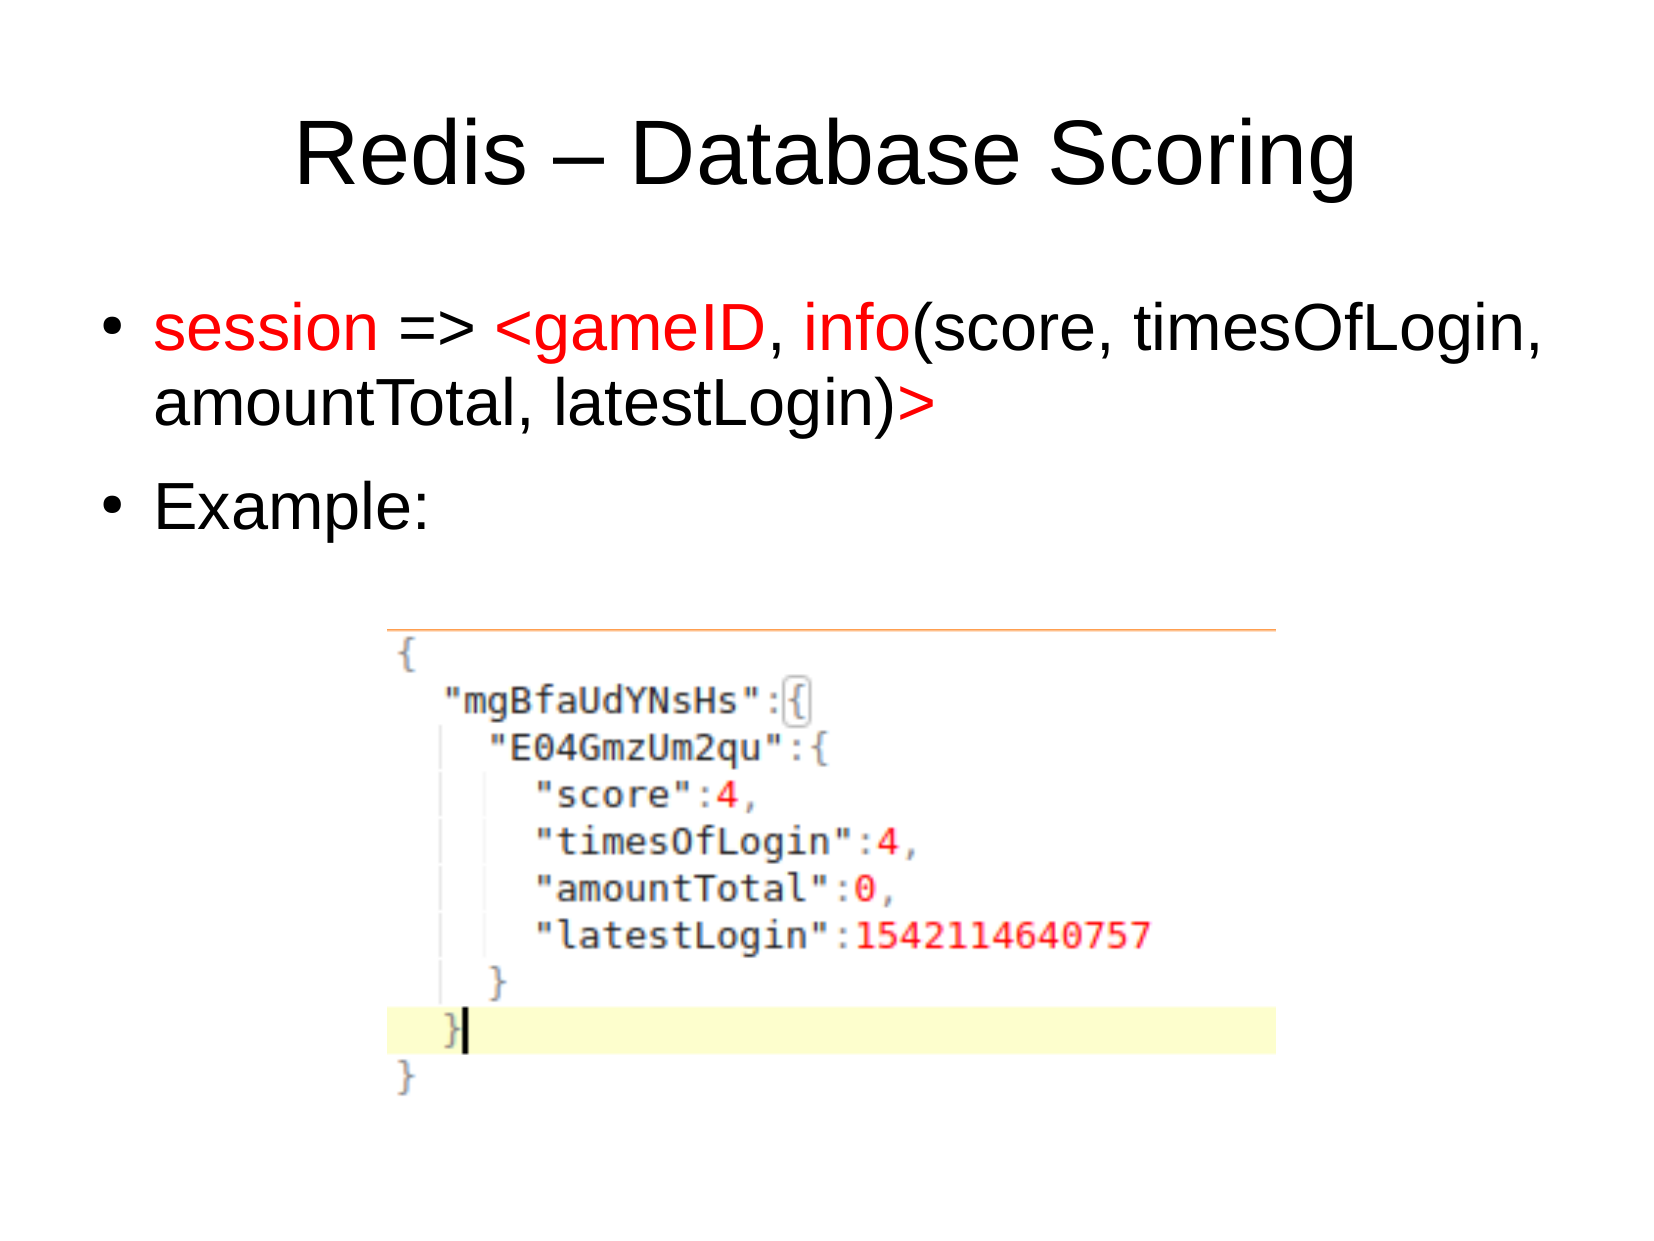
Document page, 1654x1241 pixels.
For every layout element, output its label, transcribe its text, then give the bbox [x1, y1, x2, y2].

title Redis – Database Scoring [82, 49, 1571, 257]
list session => <gameID, info(score, timesOfLogin, amountTotal, latestLogin)> Example: [82, 290, 1571, 1010]
picture [387, 629, 1276, 1102]
